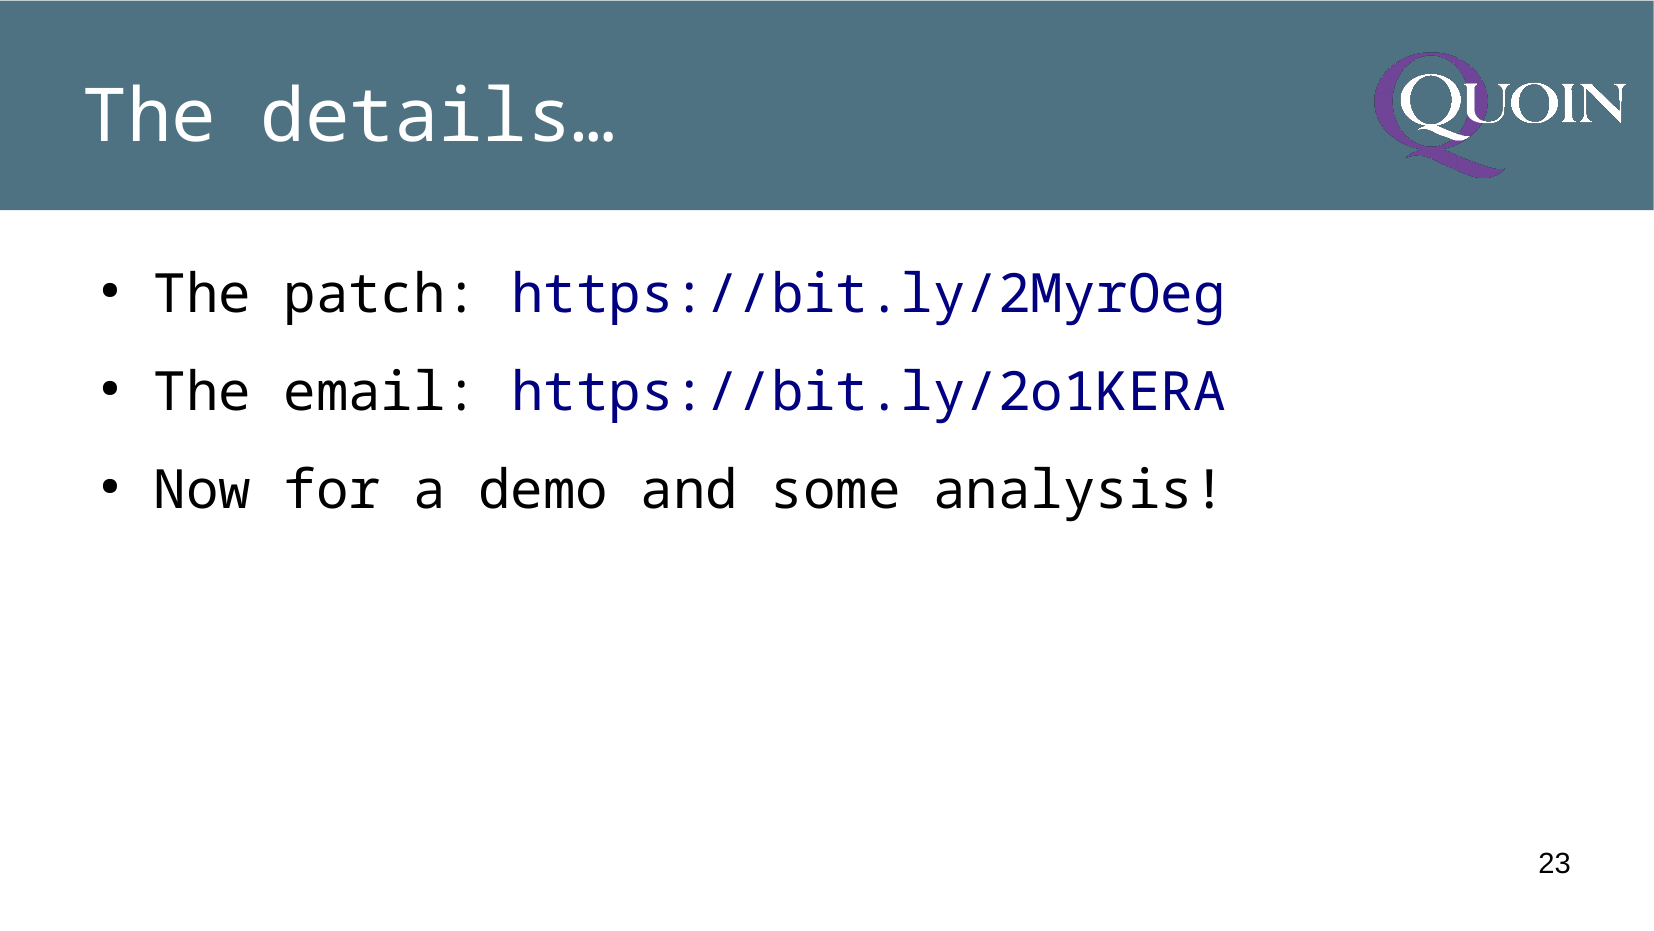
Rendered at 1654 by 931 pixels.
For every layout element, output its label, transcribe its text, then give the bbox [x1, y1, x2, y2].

picture [1372, 49, 1654, 180]
title The details… [82, 35, 1235, 189]
list The patch: https://bit.ly/2MyrOeg The email: https://bit.ly/2o1KERA Now for a demo and some analysis! [82, 255, 1571, 810]
